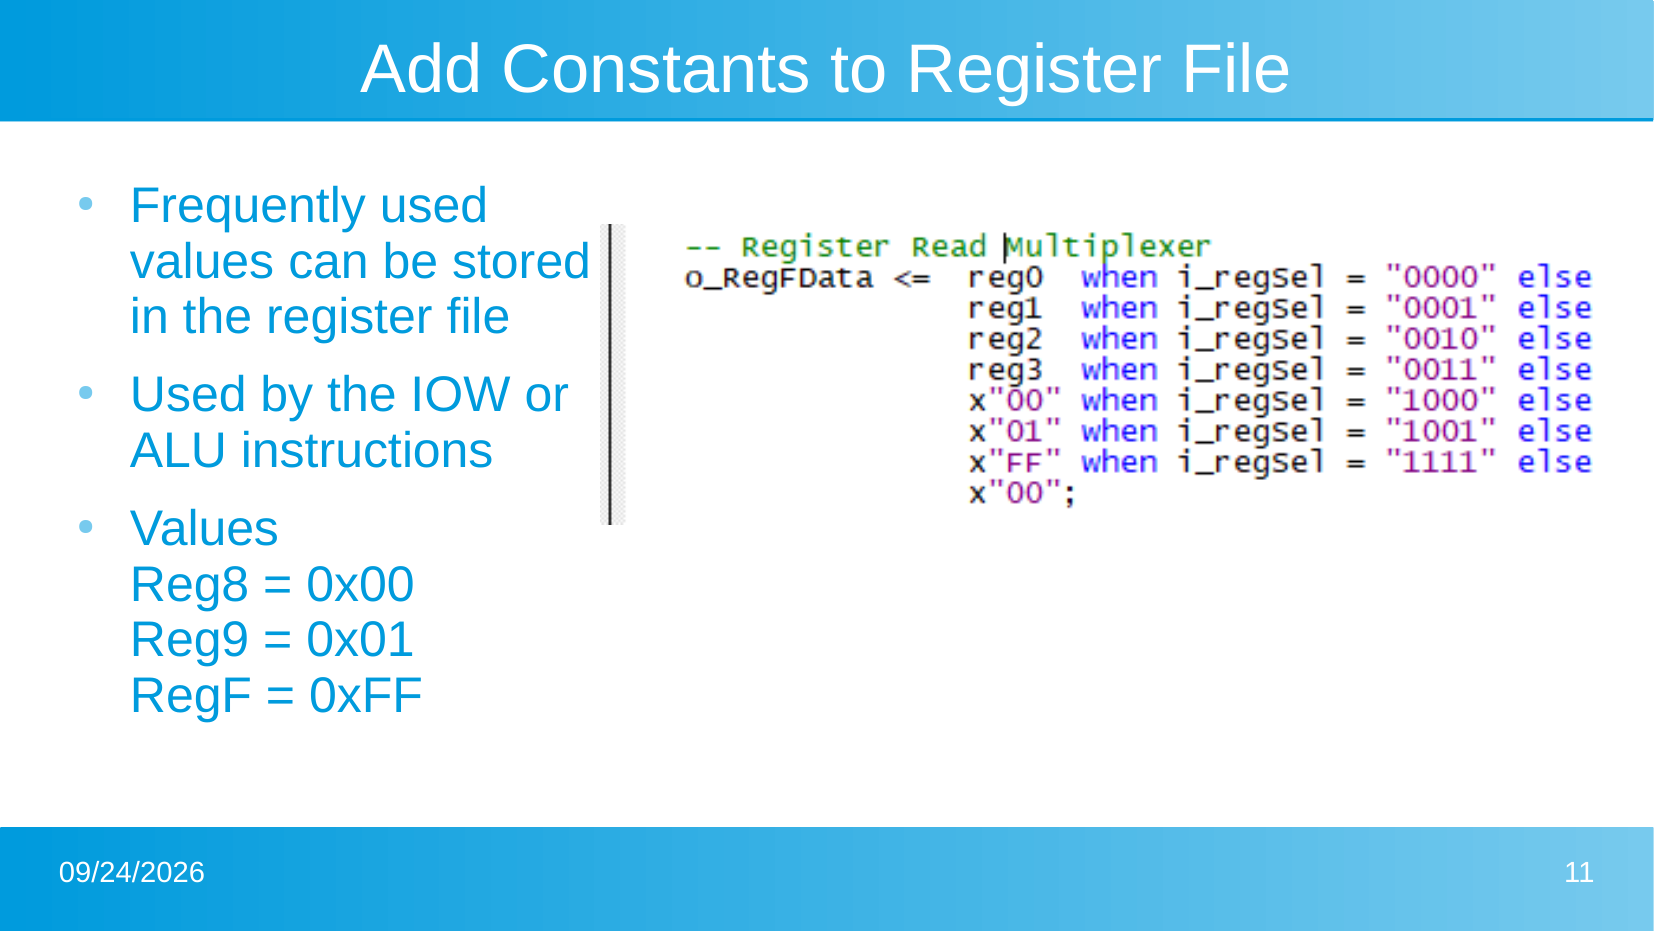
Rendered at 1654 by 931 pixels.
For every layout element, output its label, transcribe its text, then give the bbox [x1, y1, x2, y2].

title Add Constants to Register File [59, 29, 1595, 108]
list Frequently used values can be stored in the register file Used by the IOW or ALU instructions Values Reg8 = 0x00 Reg9 = 0x01 RegF = 0xFF [59, 177, 638, 768]
picture [600, 224, 1619, 526]
